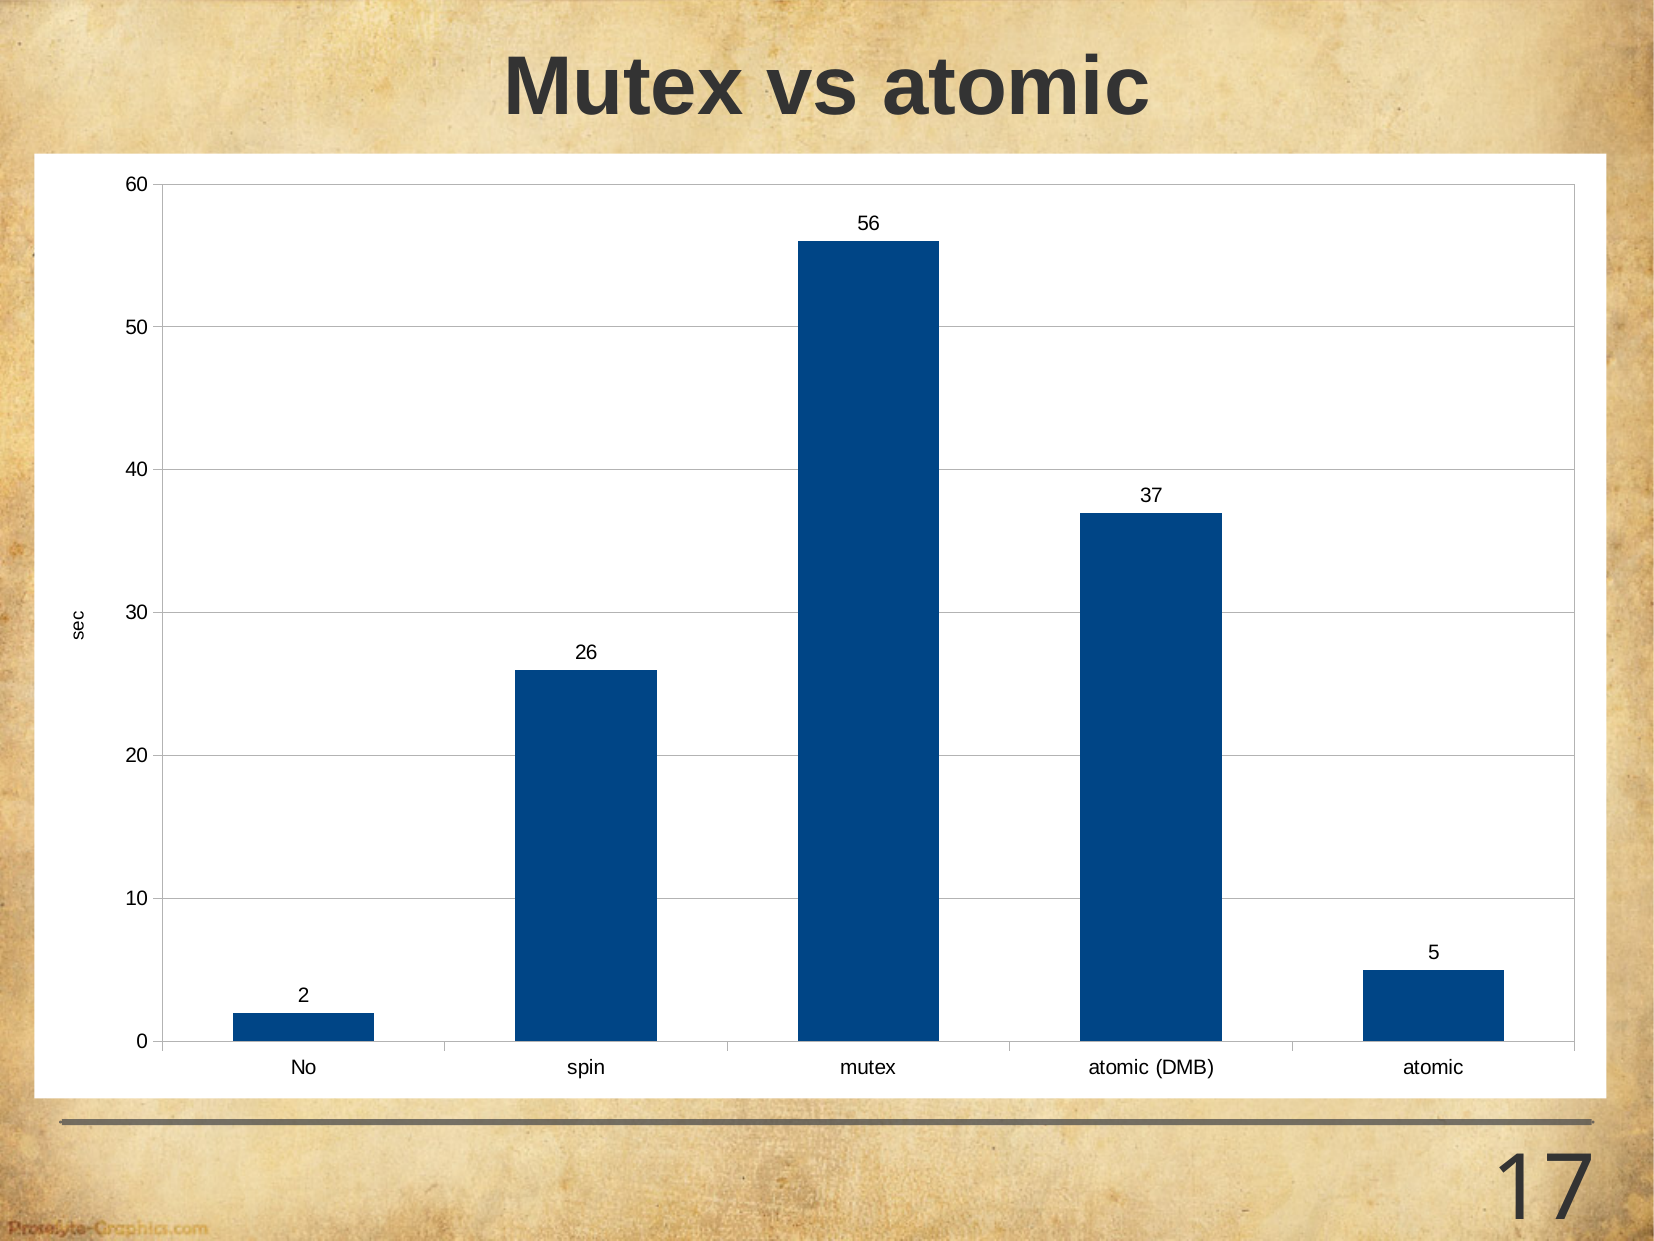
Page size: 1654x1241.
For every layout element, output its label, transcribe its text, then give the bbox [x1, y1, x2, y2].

text_box <номер> [1476, 1114, 1642, 1236]
title Mutex vs atomic [82, 0, 1571, 153]
chart [34, 153, 1607, 1099]
picture [0, 0, 1654, 1241]
